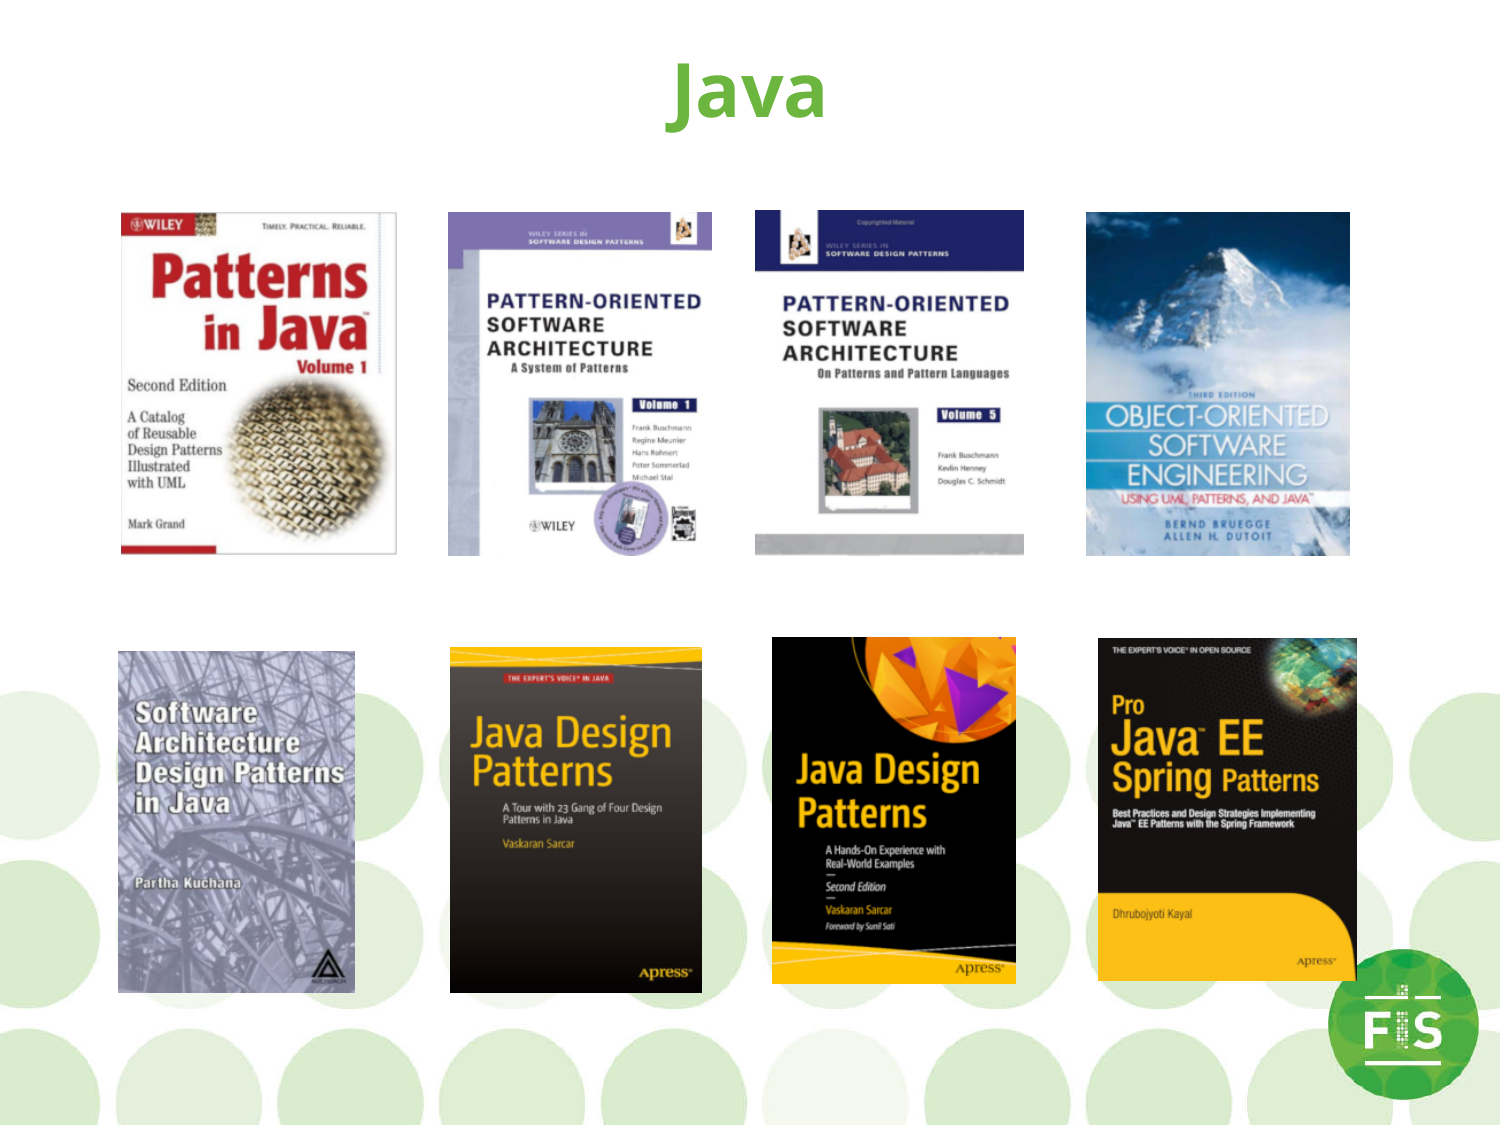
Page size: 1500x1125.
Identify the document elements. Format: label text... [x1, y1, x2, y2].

title Java [75, 45, 1425, 233]
picture [0, 0, 1500, 1125]
